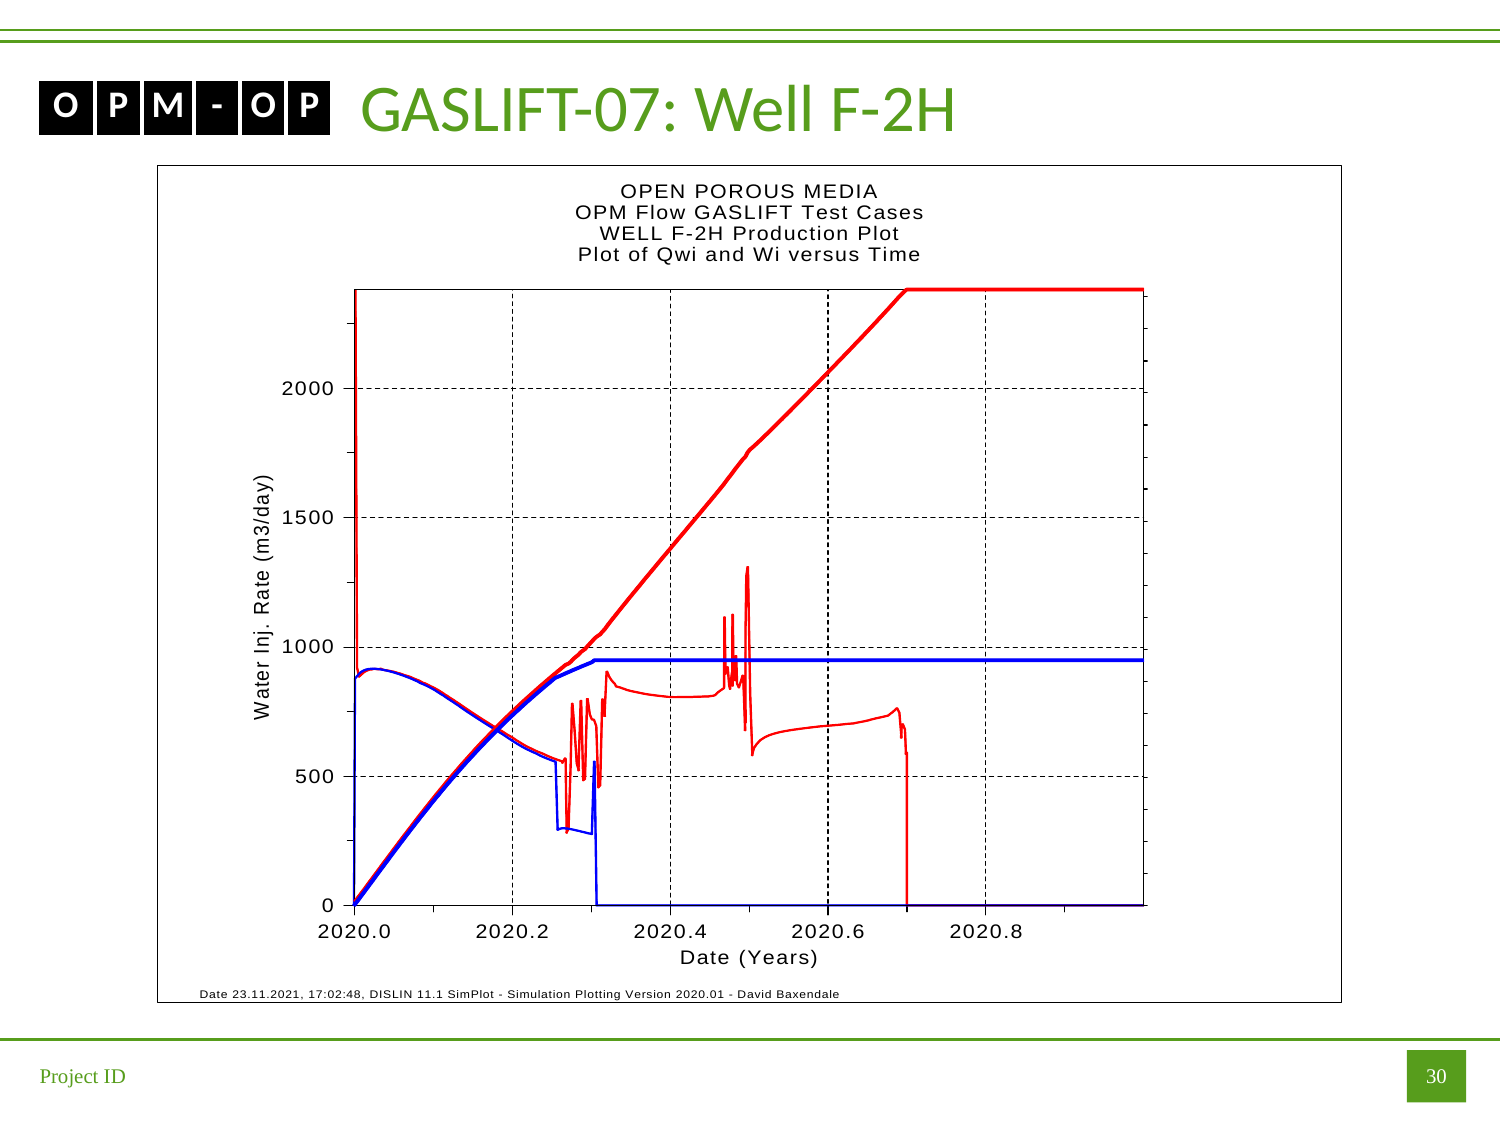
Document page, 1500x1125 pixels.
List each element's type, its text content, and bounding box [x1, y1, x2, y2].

title GASLIFT-07: well F-2H [360, 77, 1425, 153]
picture [157, 165, 1343, 1004]
